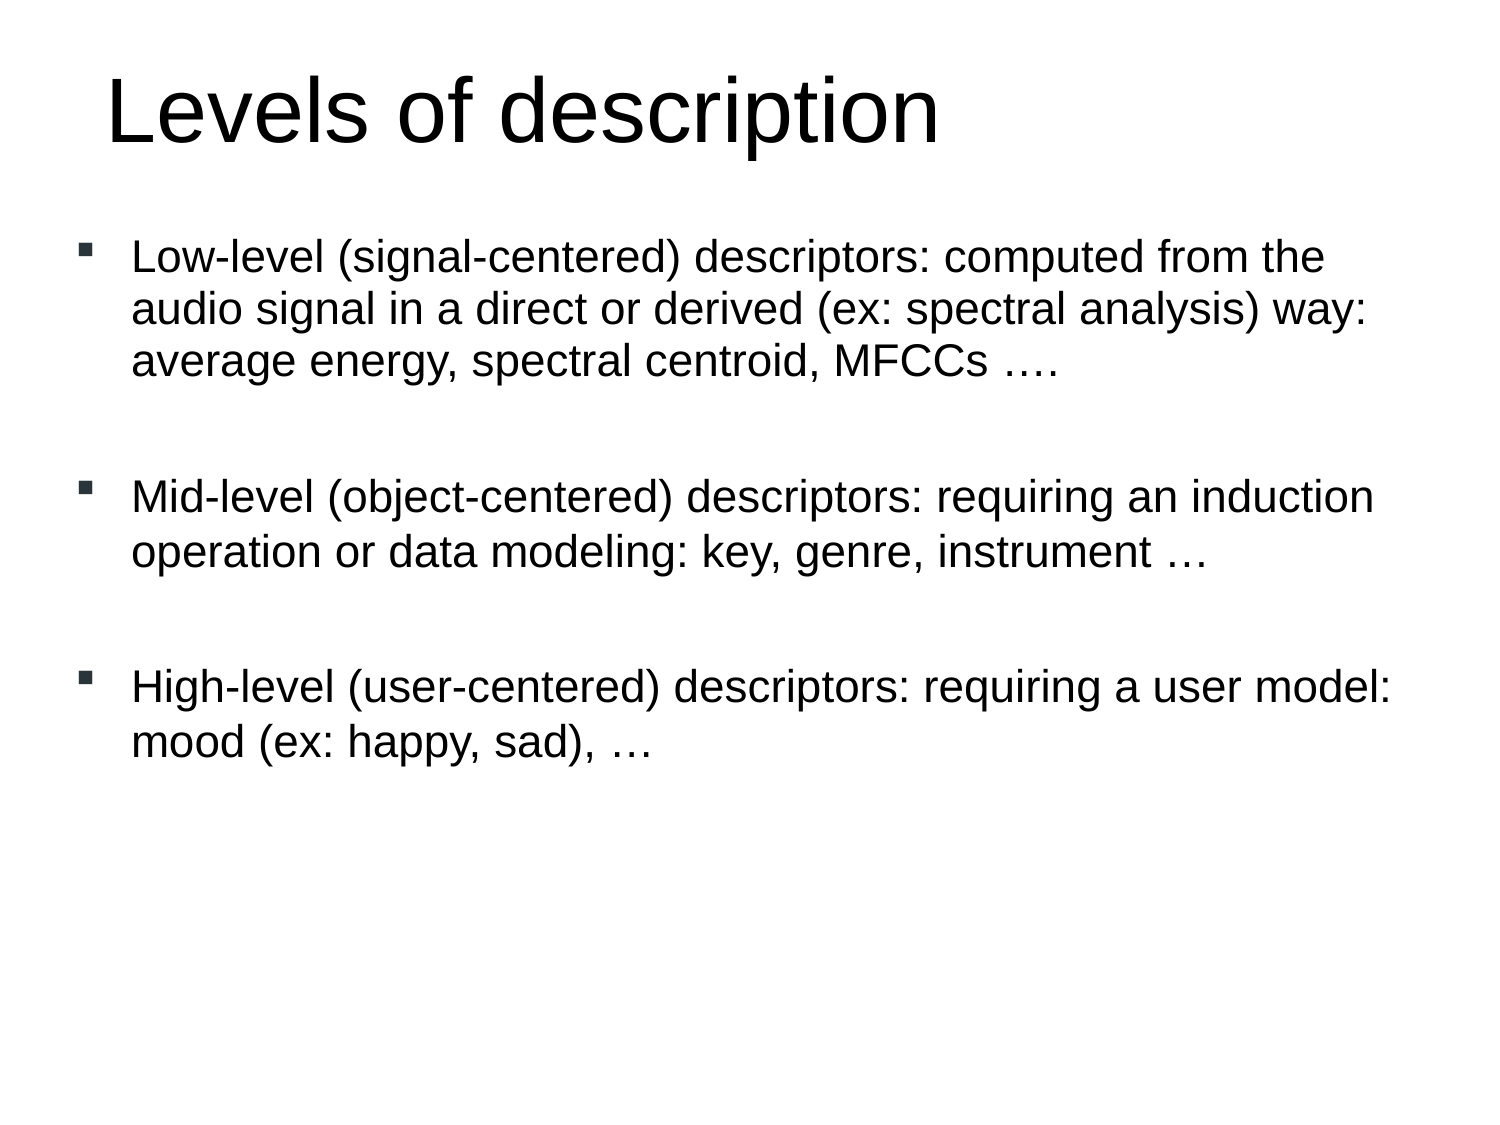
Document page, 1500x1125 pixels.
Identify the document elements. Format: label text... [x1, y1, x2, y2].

title Levels of description [73, 9, 1350, 198]
list Low-level (signal-centered) descriptors: computed from the audio signal in a direct or derived (ex: spectral analysis) way: average energy, spectral centroid, MFCCs …. Mid-level (object-centered) descriptors: requiring an induction operation or data modeling: key, genre, instrument … High-level (user-centered) descriptors: requiring a user model: mood (ex: happy, sad), … [75, 230, 1426, 973]
